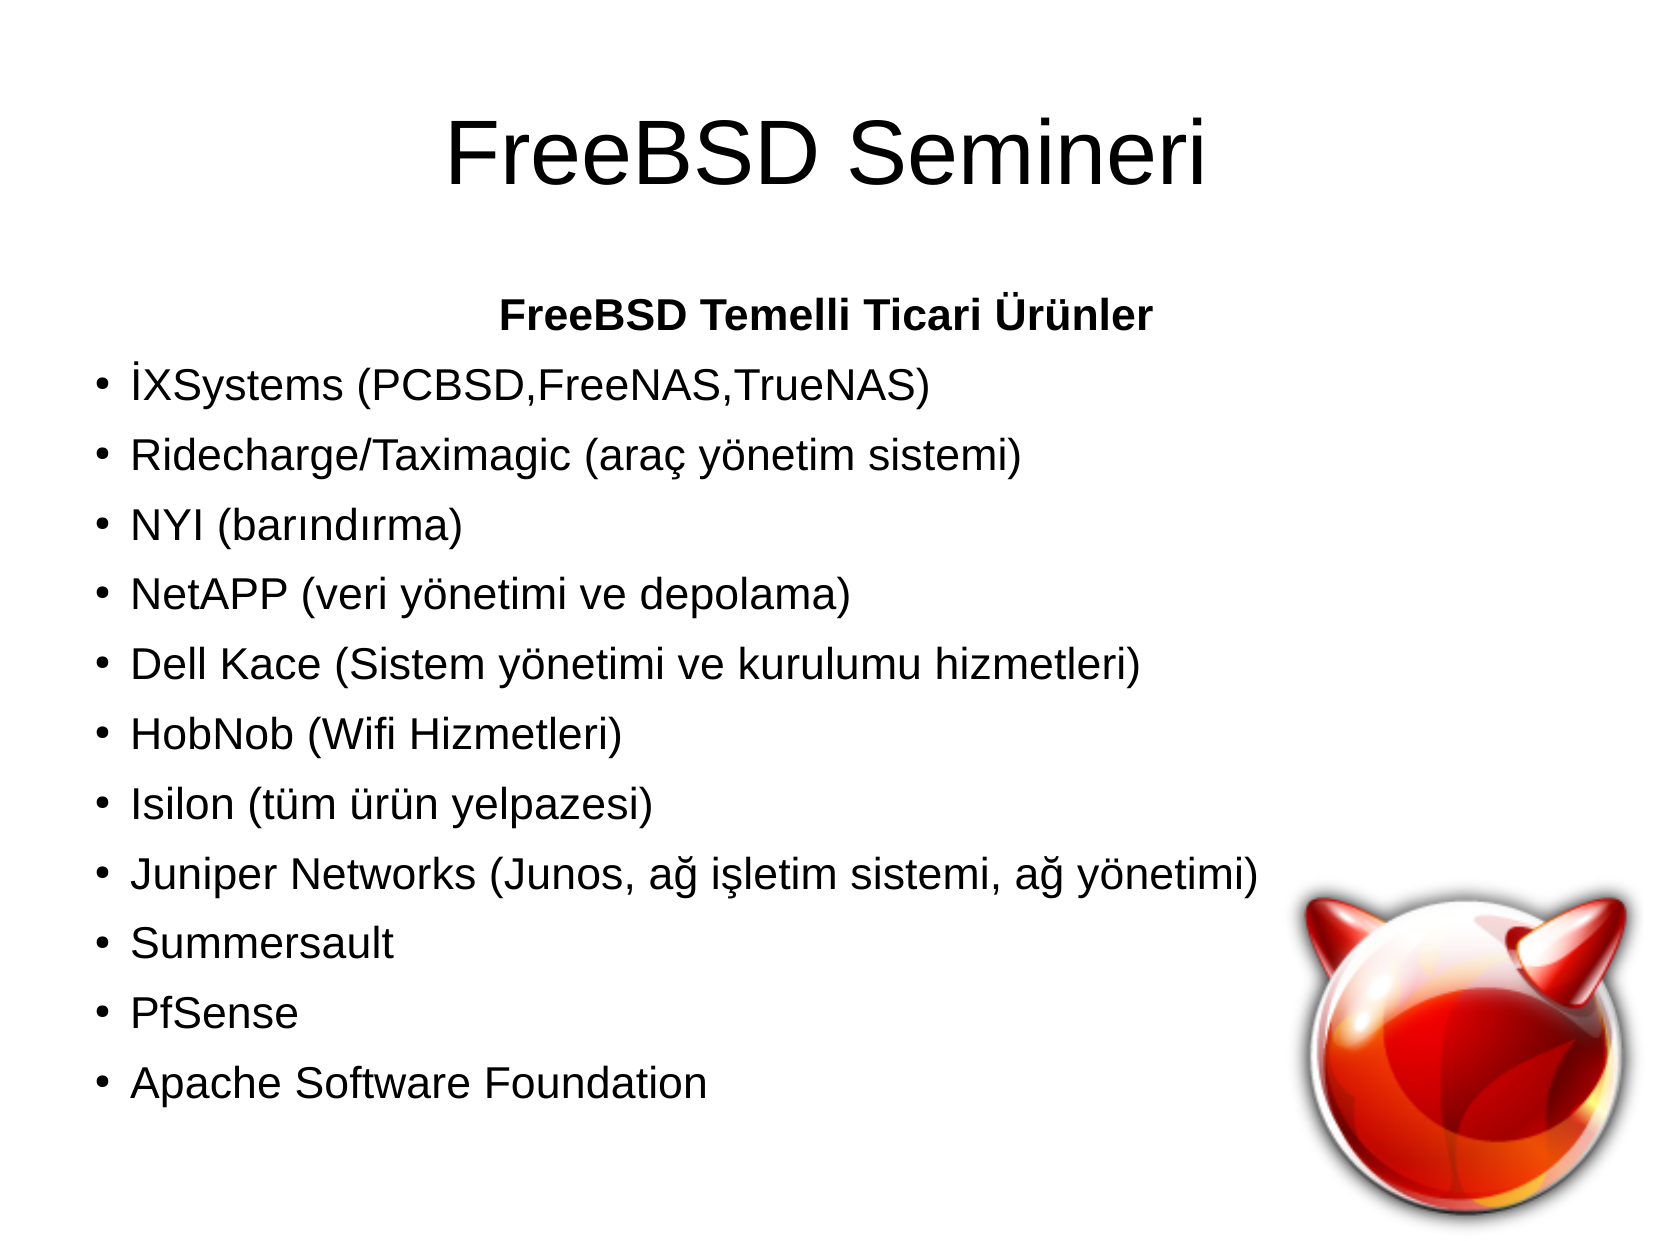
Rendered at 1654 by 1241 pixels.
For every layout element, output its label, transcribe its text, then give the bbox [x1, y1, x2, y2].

title FreeBSD Semineri [82, 49, 1571, 257]
list FreeBSD Temelli Ticari Ürünler İXSystems (PCBSD,FreeNAS,TrueNAS) Ridecharge/Taximagic (araç yönetim sistemi) NYI (barındırma) NetAPP (veri yönetimi ve depolama) Dell Kace (Sistem yönetimi ve kurulumu hizmetleri) HobNob (Wifi Hizmetleri) Isilon (tüm ürün yelpazesi) Juniper Networks (Junos, ağ işletim sistemi, ağ yönetimi) Summersault PfSense Apache Software Foundation [82, 290, 1571, 1109]
picture [1282, 875, 1654, 1241]
